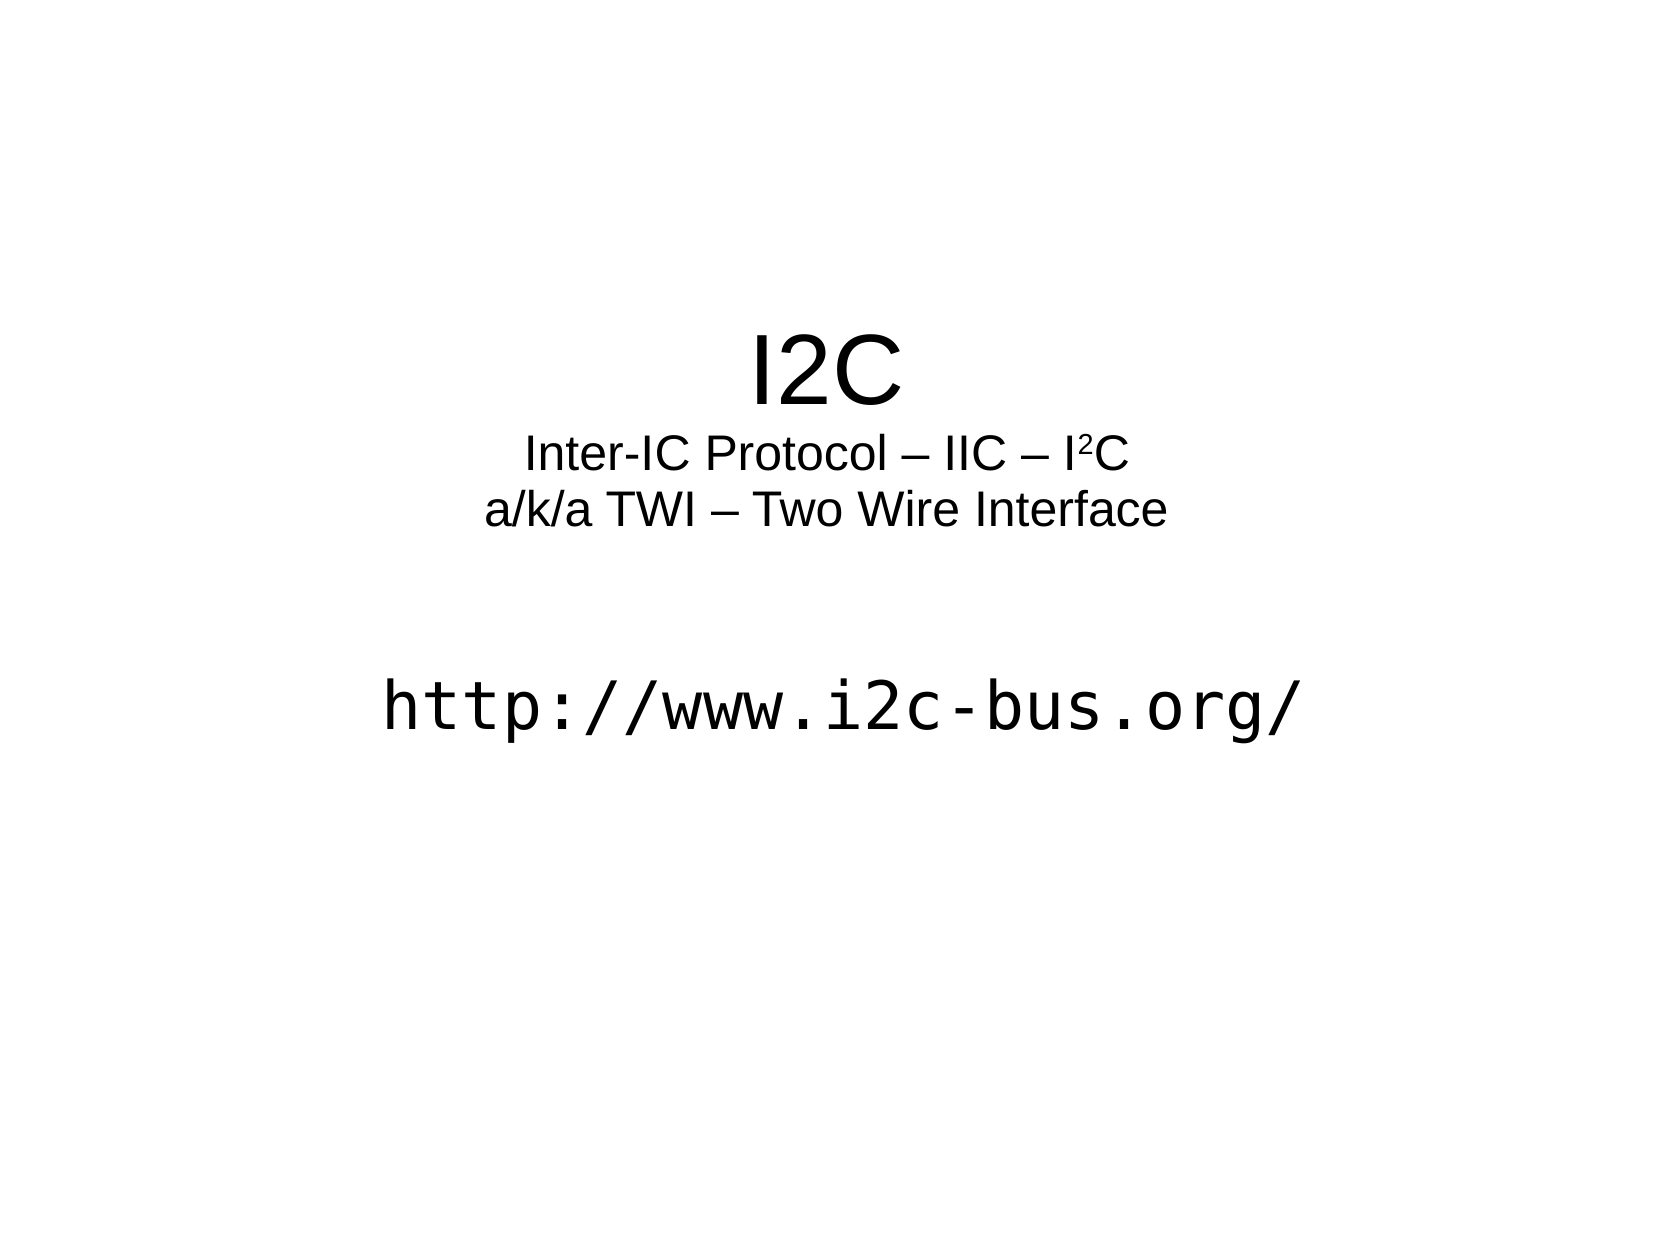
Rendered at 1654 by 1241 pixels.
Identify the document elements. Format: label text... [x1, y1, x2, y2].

subtitle I2C Inter-IC Protocol – IIC – I2C a/k/a TWI – Two Wire Interface http://www.i2c-bus.org/ [82, 49, 1571, 1010]
